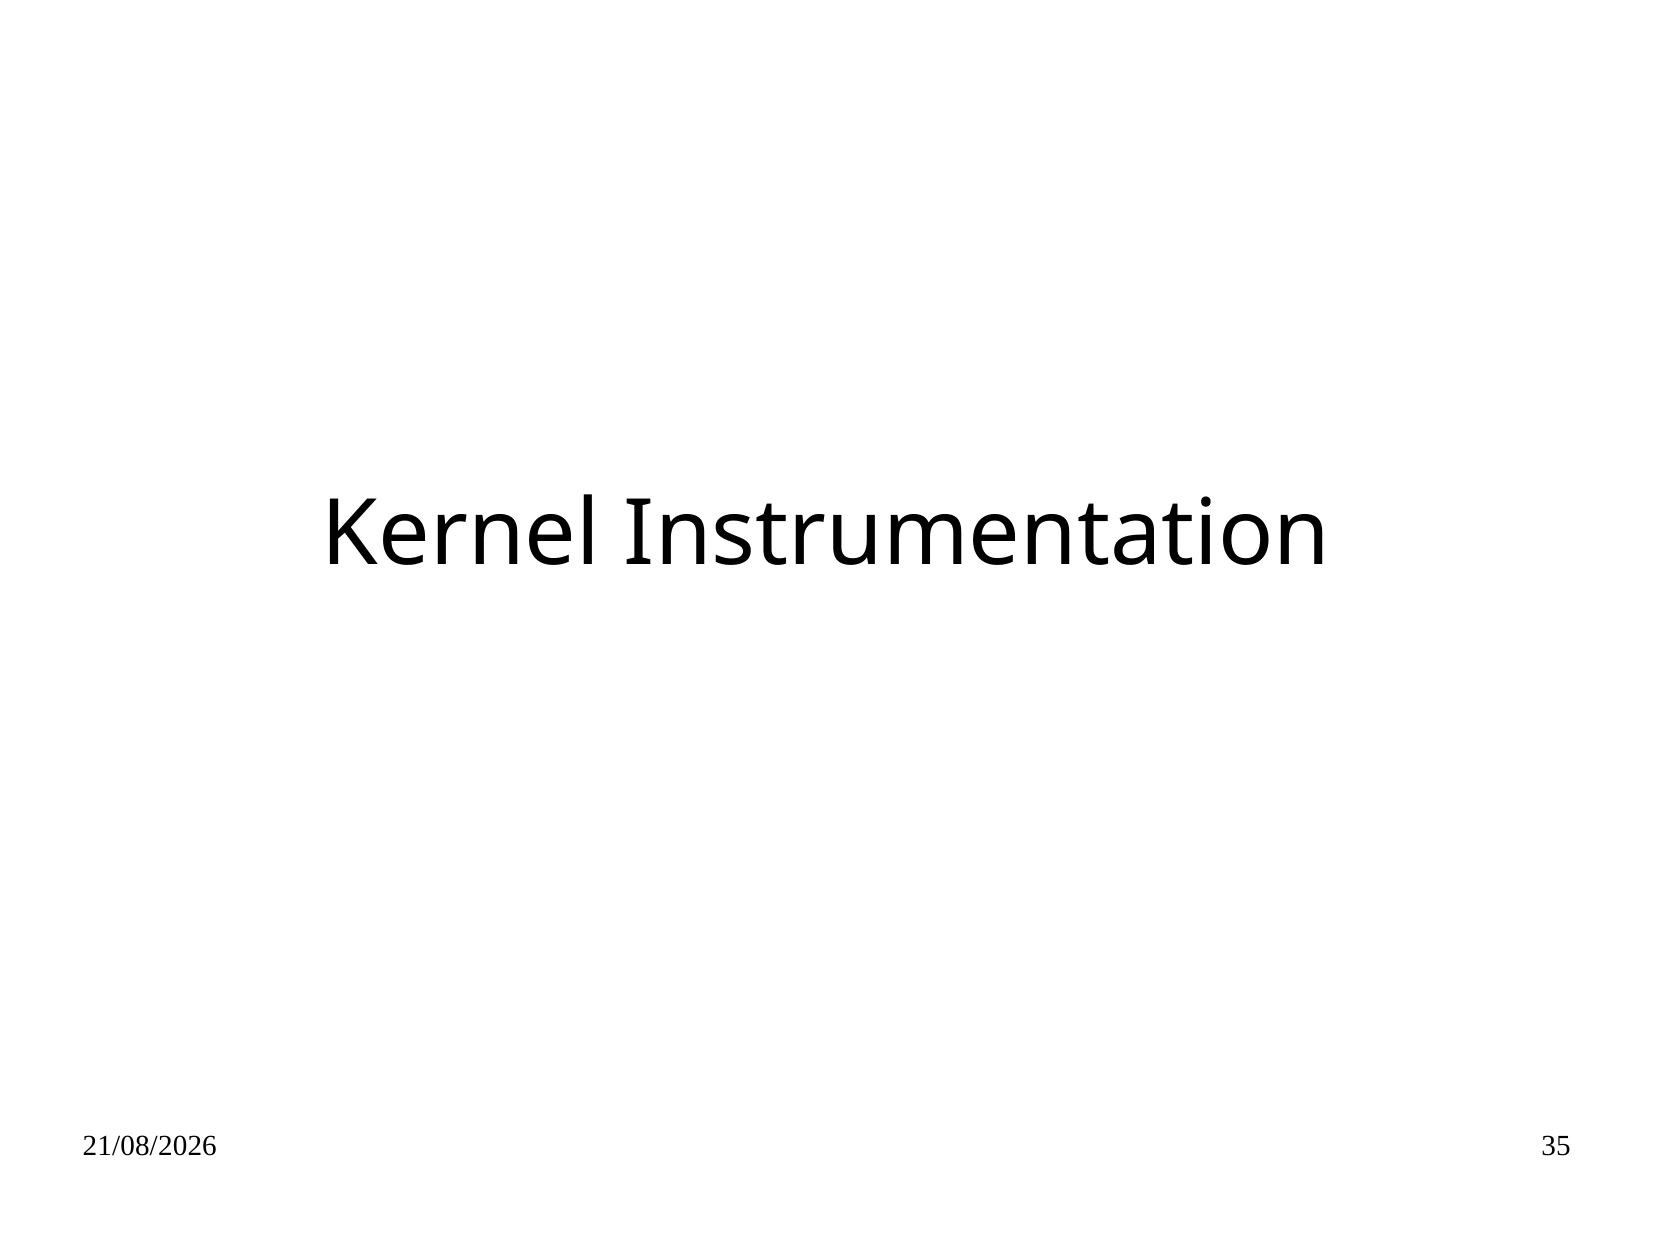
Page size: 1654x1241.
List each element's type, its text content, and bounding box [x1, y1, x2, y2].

subtitle Kernel Instrumentation [82, 49, 1571, 1010]
